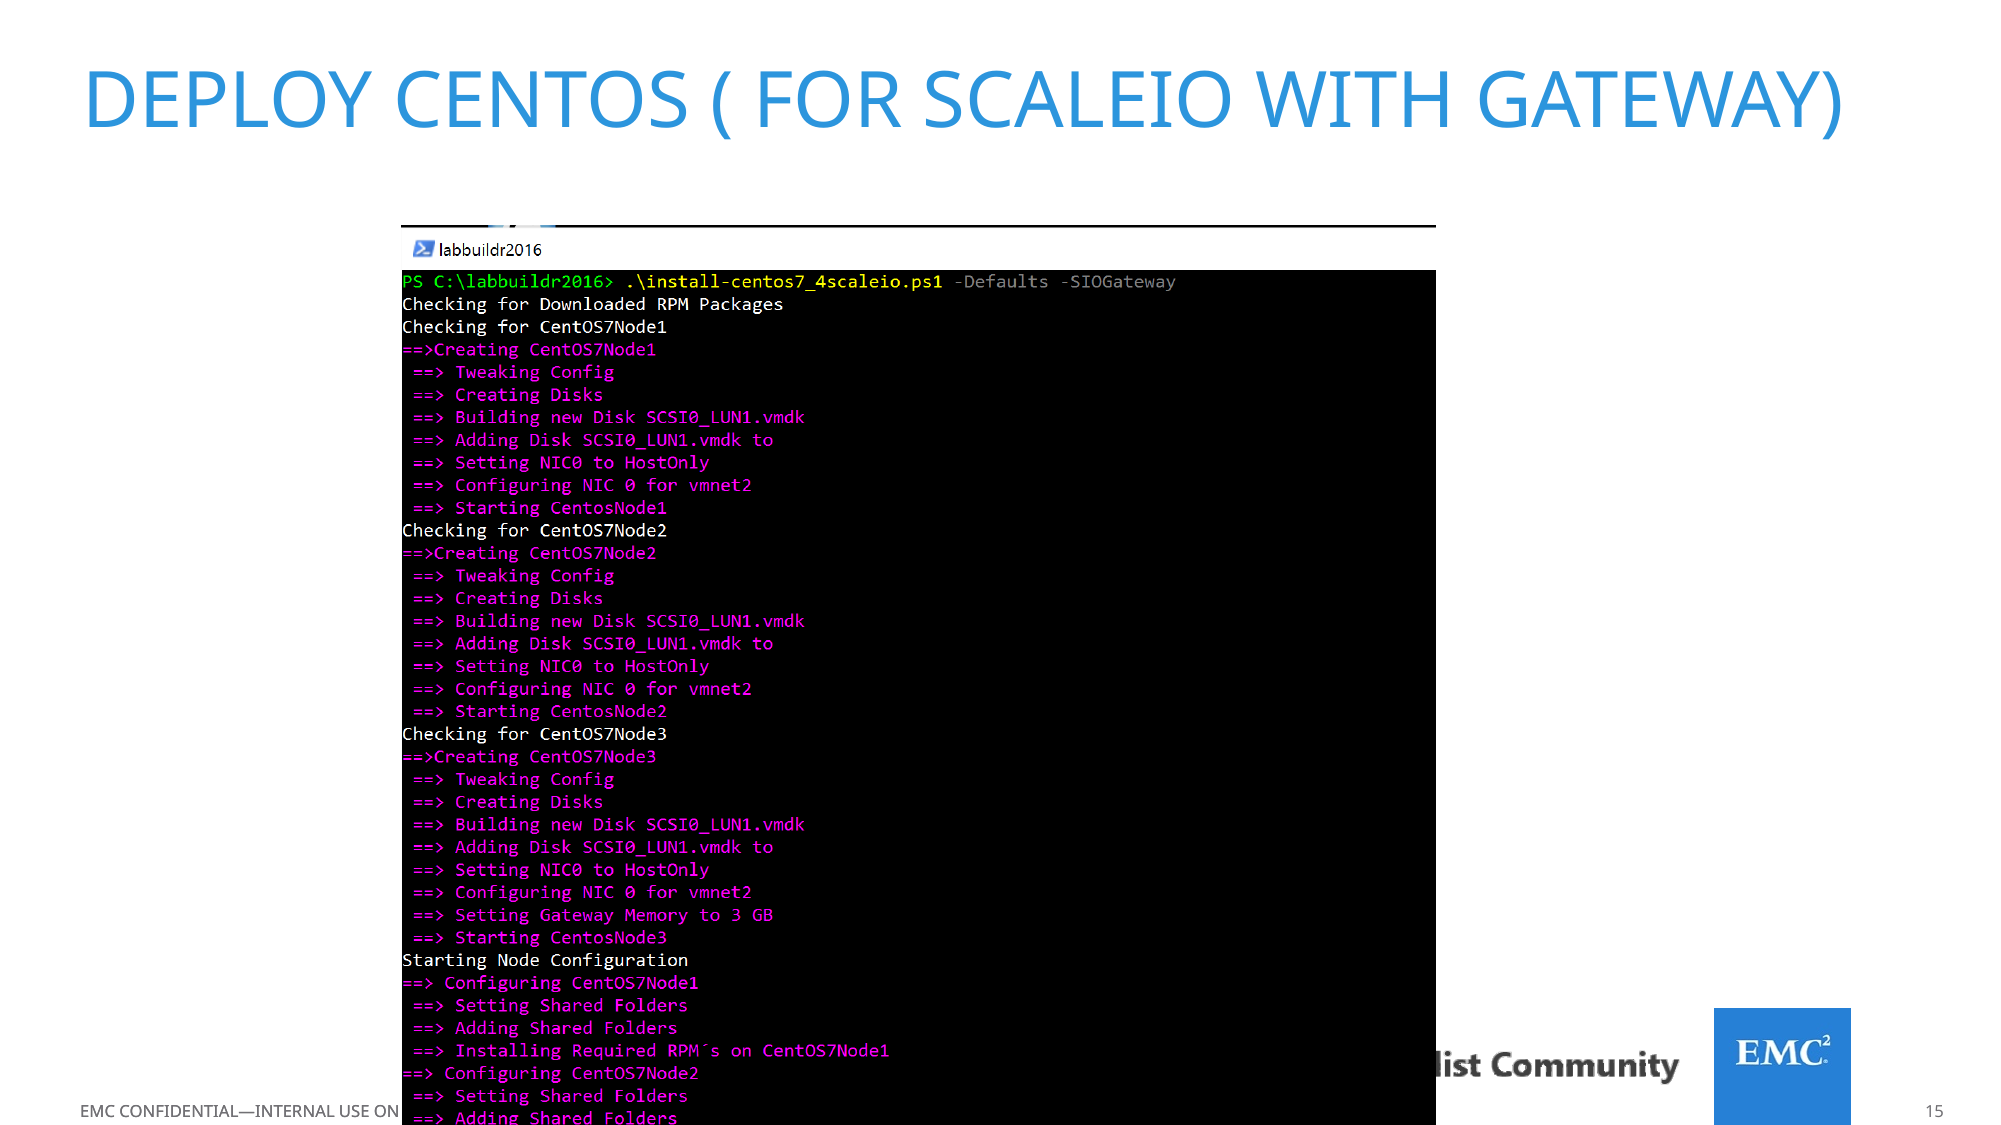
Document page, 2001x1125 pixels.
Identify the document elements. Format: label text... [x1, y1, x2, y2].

title Deploy centos ( for scaleio with gateway) [82, 50, 1933, 144]
picture [401, 225, 1436, 1125]
